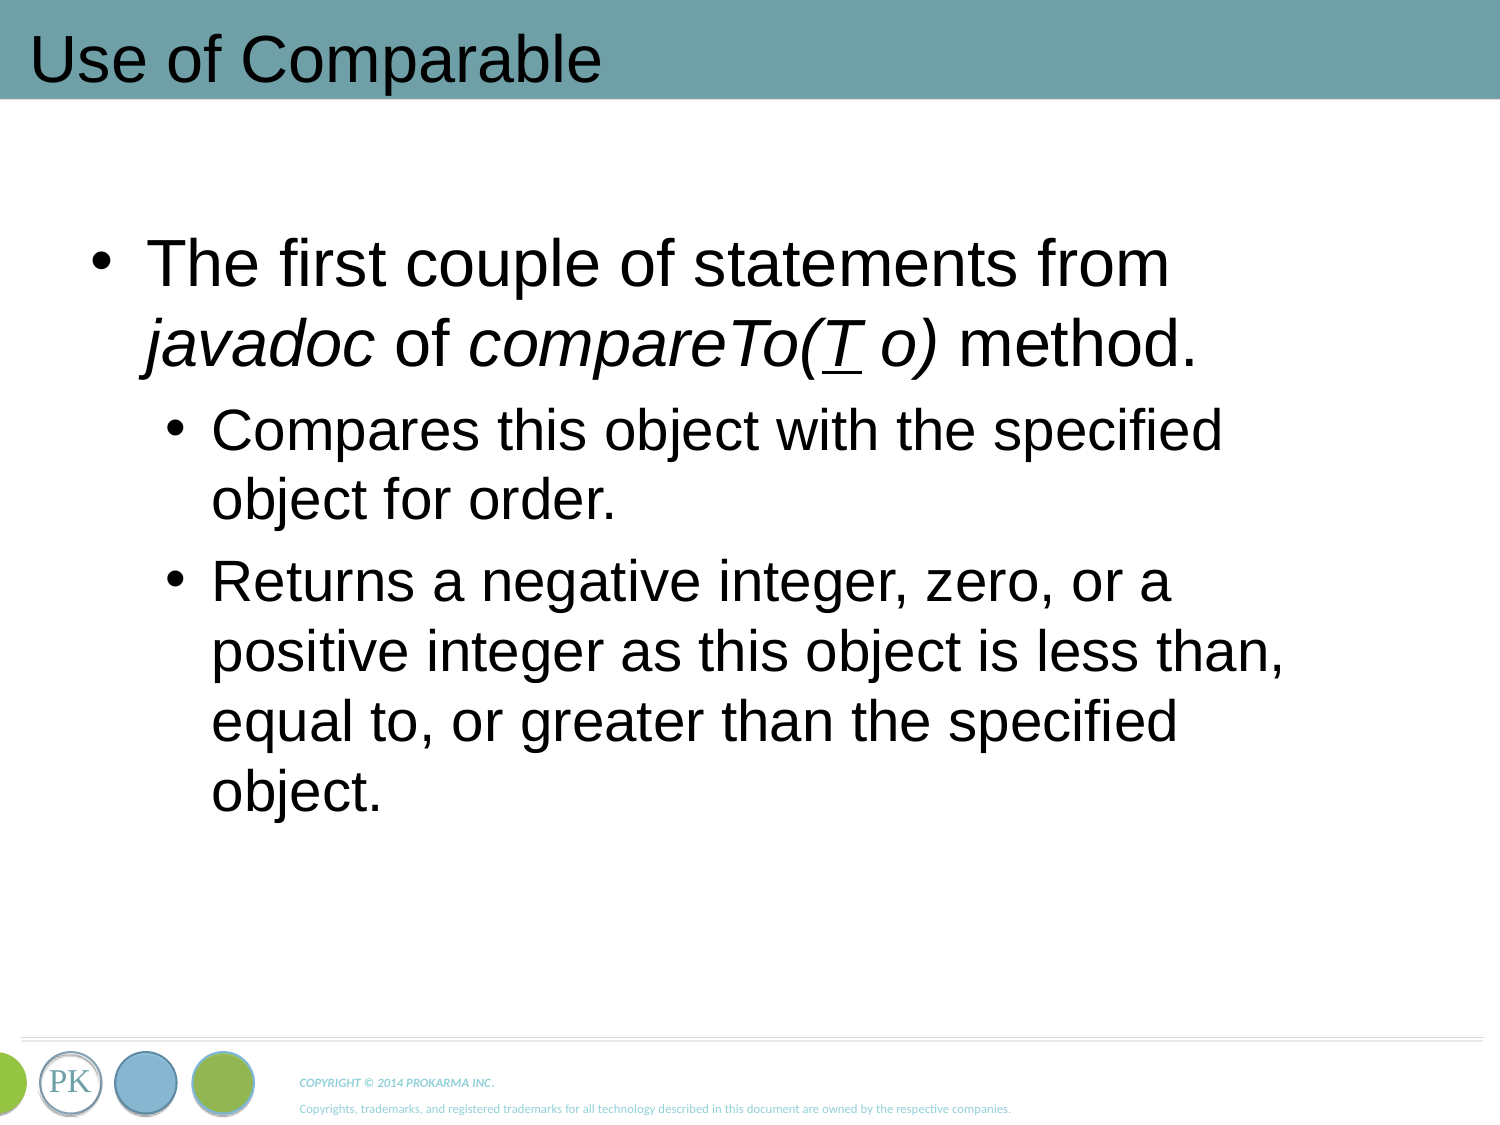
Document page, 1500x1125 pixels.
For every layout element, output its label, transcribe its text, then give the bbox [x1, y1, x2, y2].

text_box The first couple of statements from javadoc of compareTo(T o) method. Compares this object with the specified object for order. Returns a negative integer, zero, or a positive integer as this object is less than, equal to, or greater than the specified object. [75, 212, 1375, 875]
text_box Use of Comparable [15, 15, 1441, 105]
